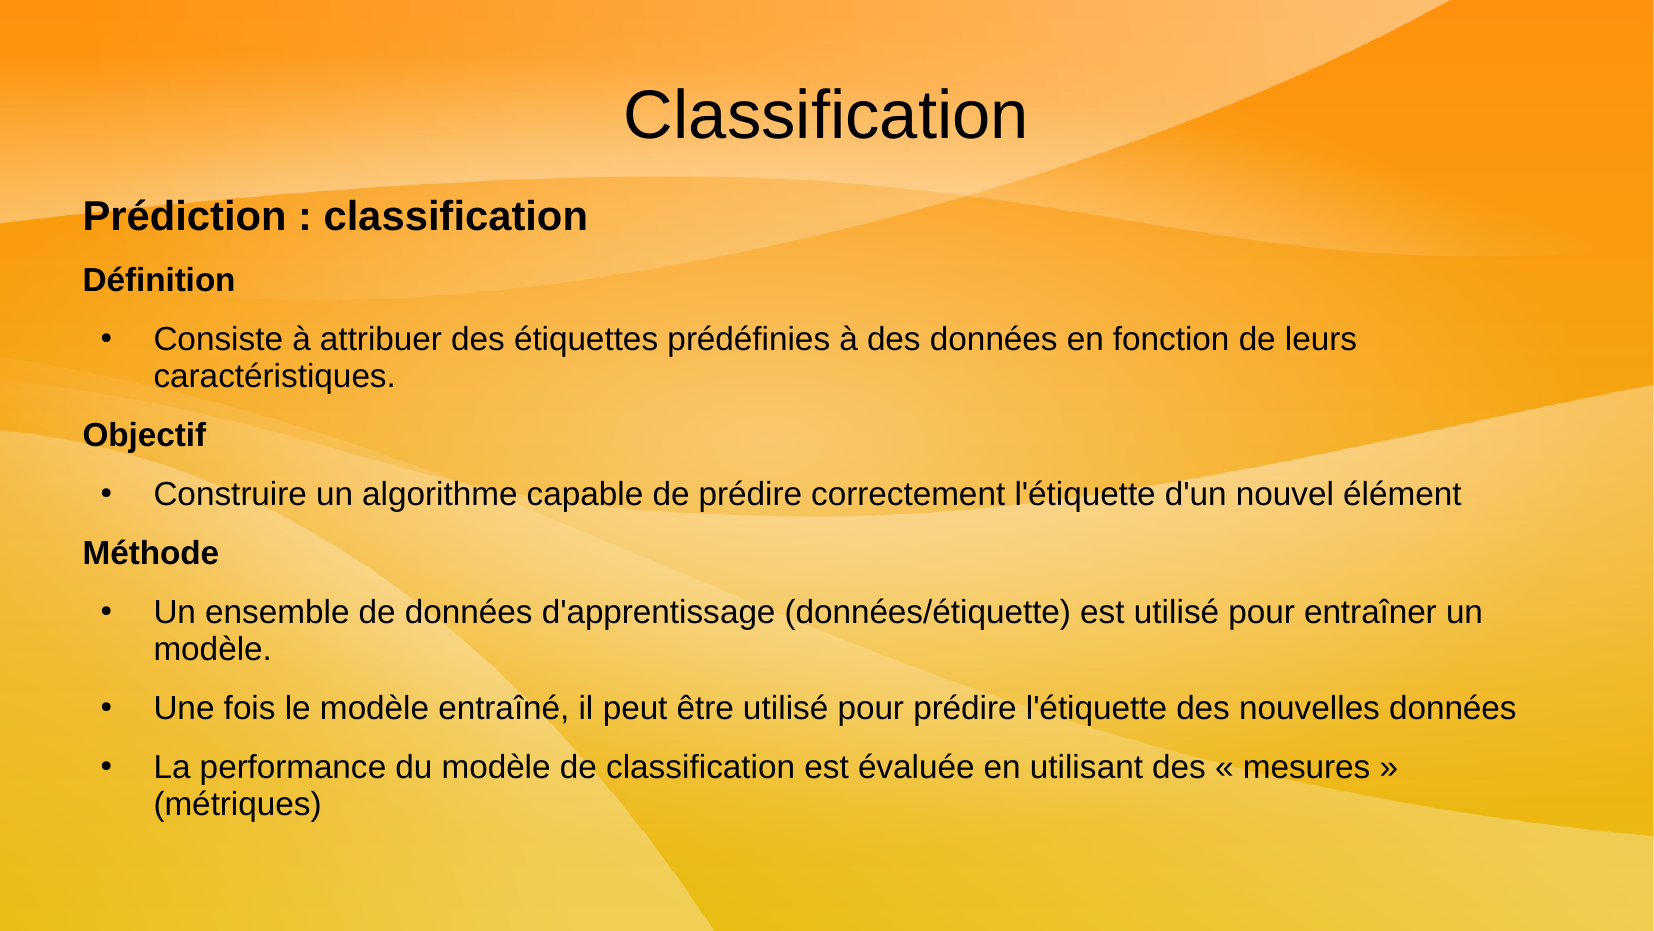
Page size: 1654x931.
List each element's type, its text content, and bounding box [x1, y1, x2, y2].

list Prédiction : classification Définition Consiste à attribuer des étiquettes prédéfinies à des données en fonction de leurs caractéristiques. Objectif Construire un algorithme capable de prédire correctement l'étiquette d'un nouvel élément Méthode Un ensemble de données d'apprentissage (données/étiquette) est utilisé pour entraîner un modèle. Une fois le modèle entraîné, il peut être utilisé pour prédire l'étiquette des nouvelles données La performance du modèle de classification est évaluée en utilisant des « mesures » (métriques) [82, 192, 1571, 898]
picture [0, 0, 1654, 931]
title Classification [82, 37, 1571, 192]
